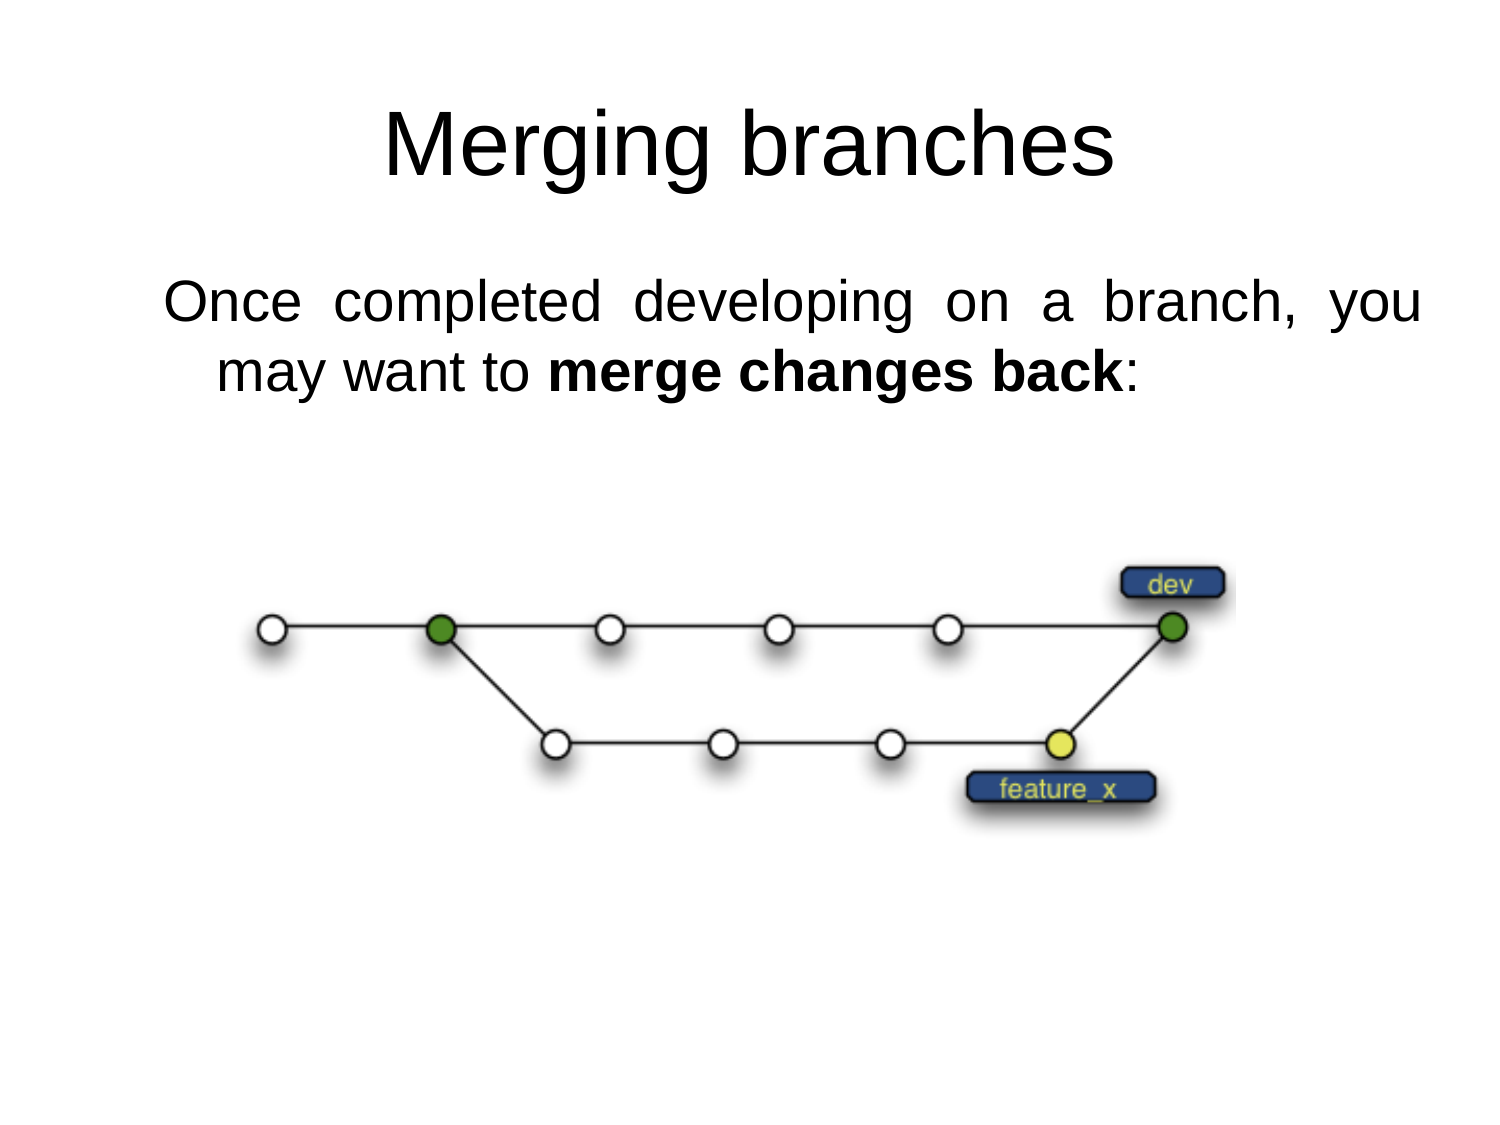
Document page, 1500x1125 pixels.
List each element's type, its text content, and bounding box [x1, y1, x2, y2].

picture [193, 515, 1236, 880]
list Once completed developing on a branch, you may want to merge changes back: [75, 263, 1425, 1006]
title Merging branches [75, 45, 1426, 233]
